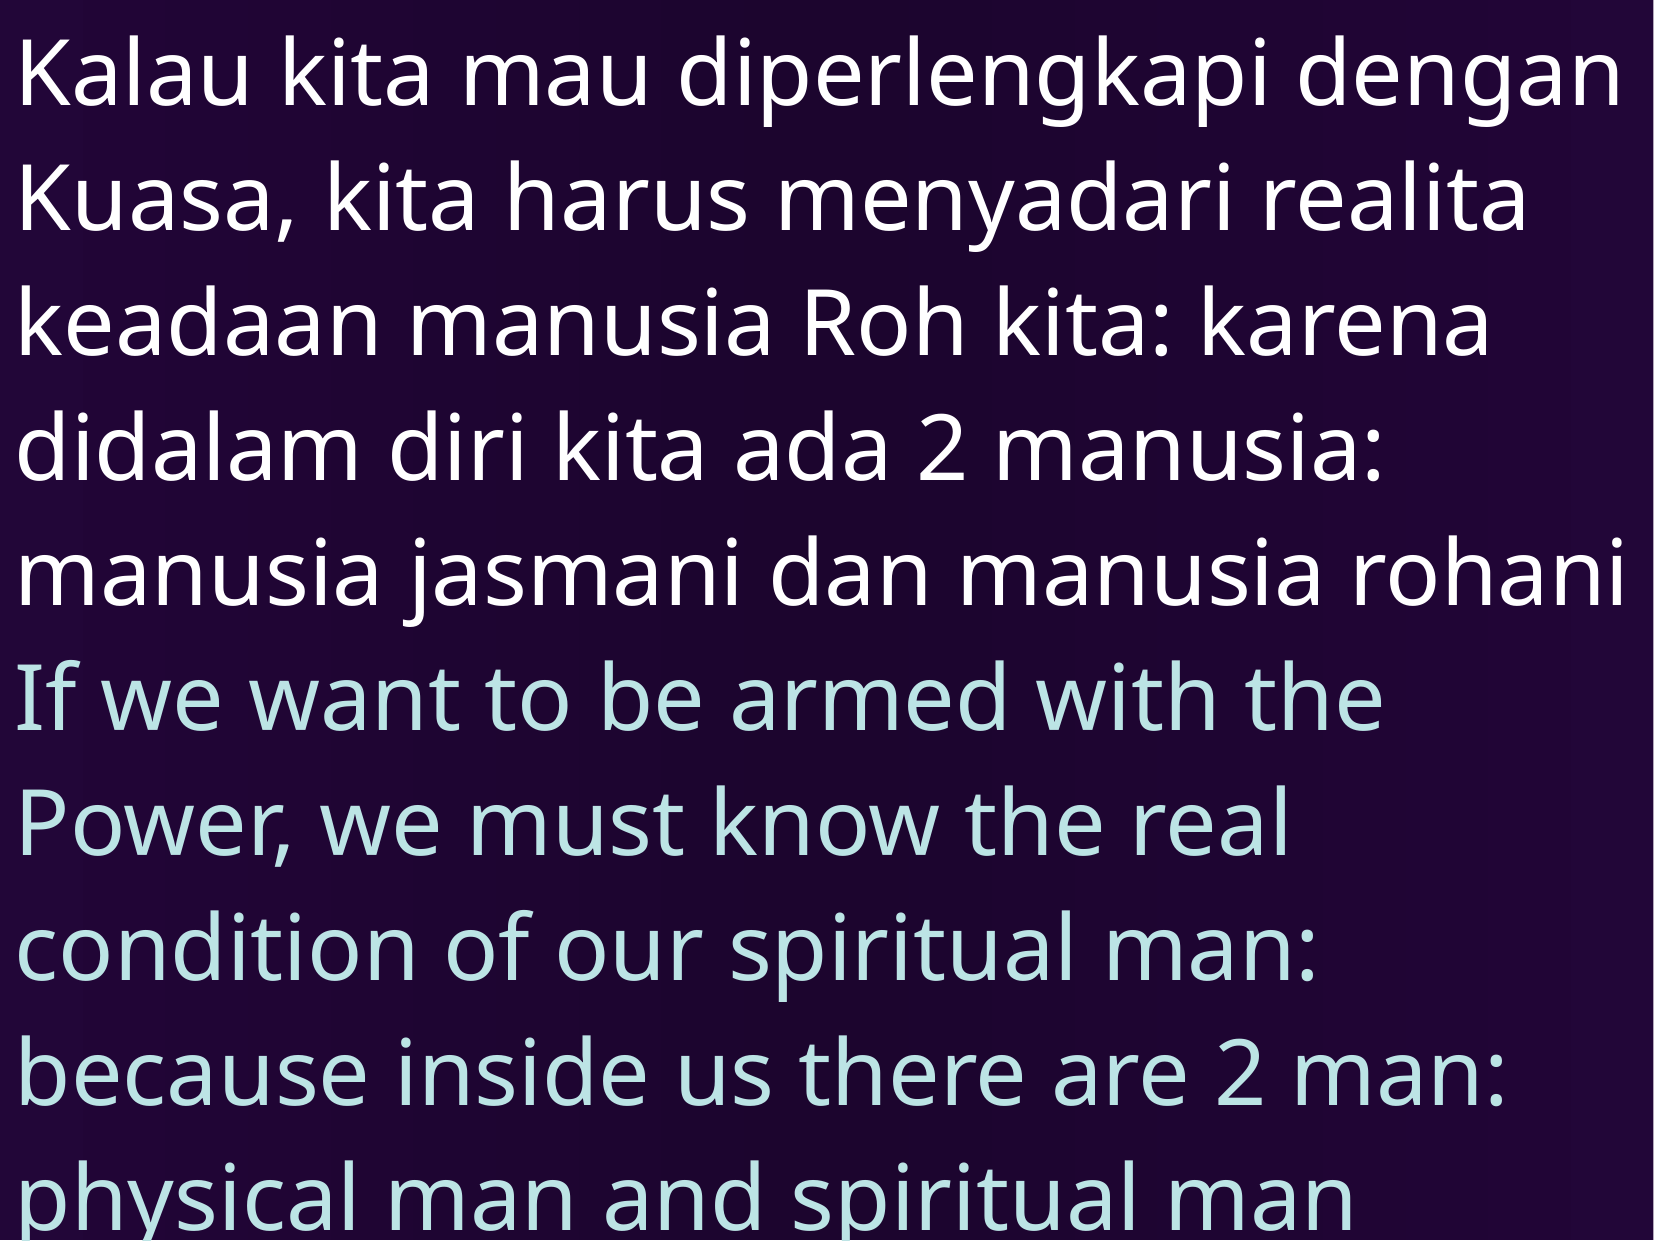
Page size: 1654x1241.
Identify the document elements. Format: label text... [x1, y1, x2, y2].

text_box Kalau kita mau diperlengkapi dengan Kuasa, kita harus menyadari realita keadaan manusia Roh kita: karena didalam diri kita ada 2 manusia: manusia jasmani dan manusia rohani If we want to be armed with the Power, we must know the real condition of our spiritual man: because inside us there are 2 man: physical man and spiritual man [0, 0, 1654, 1241]
